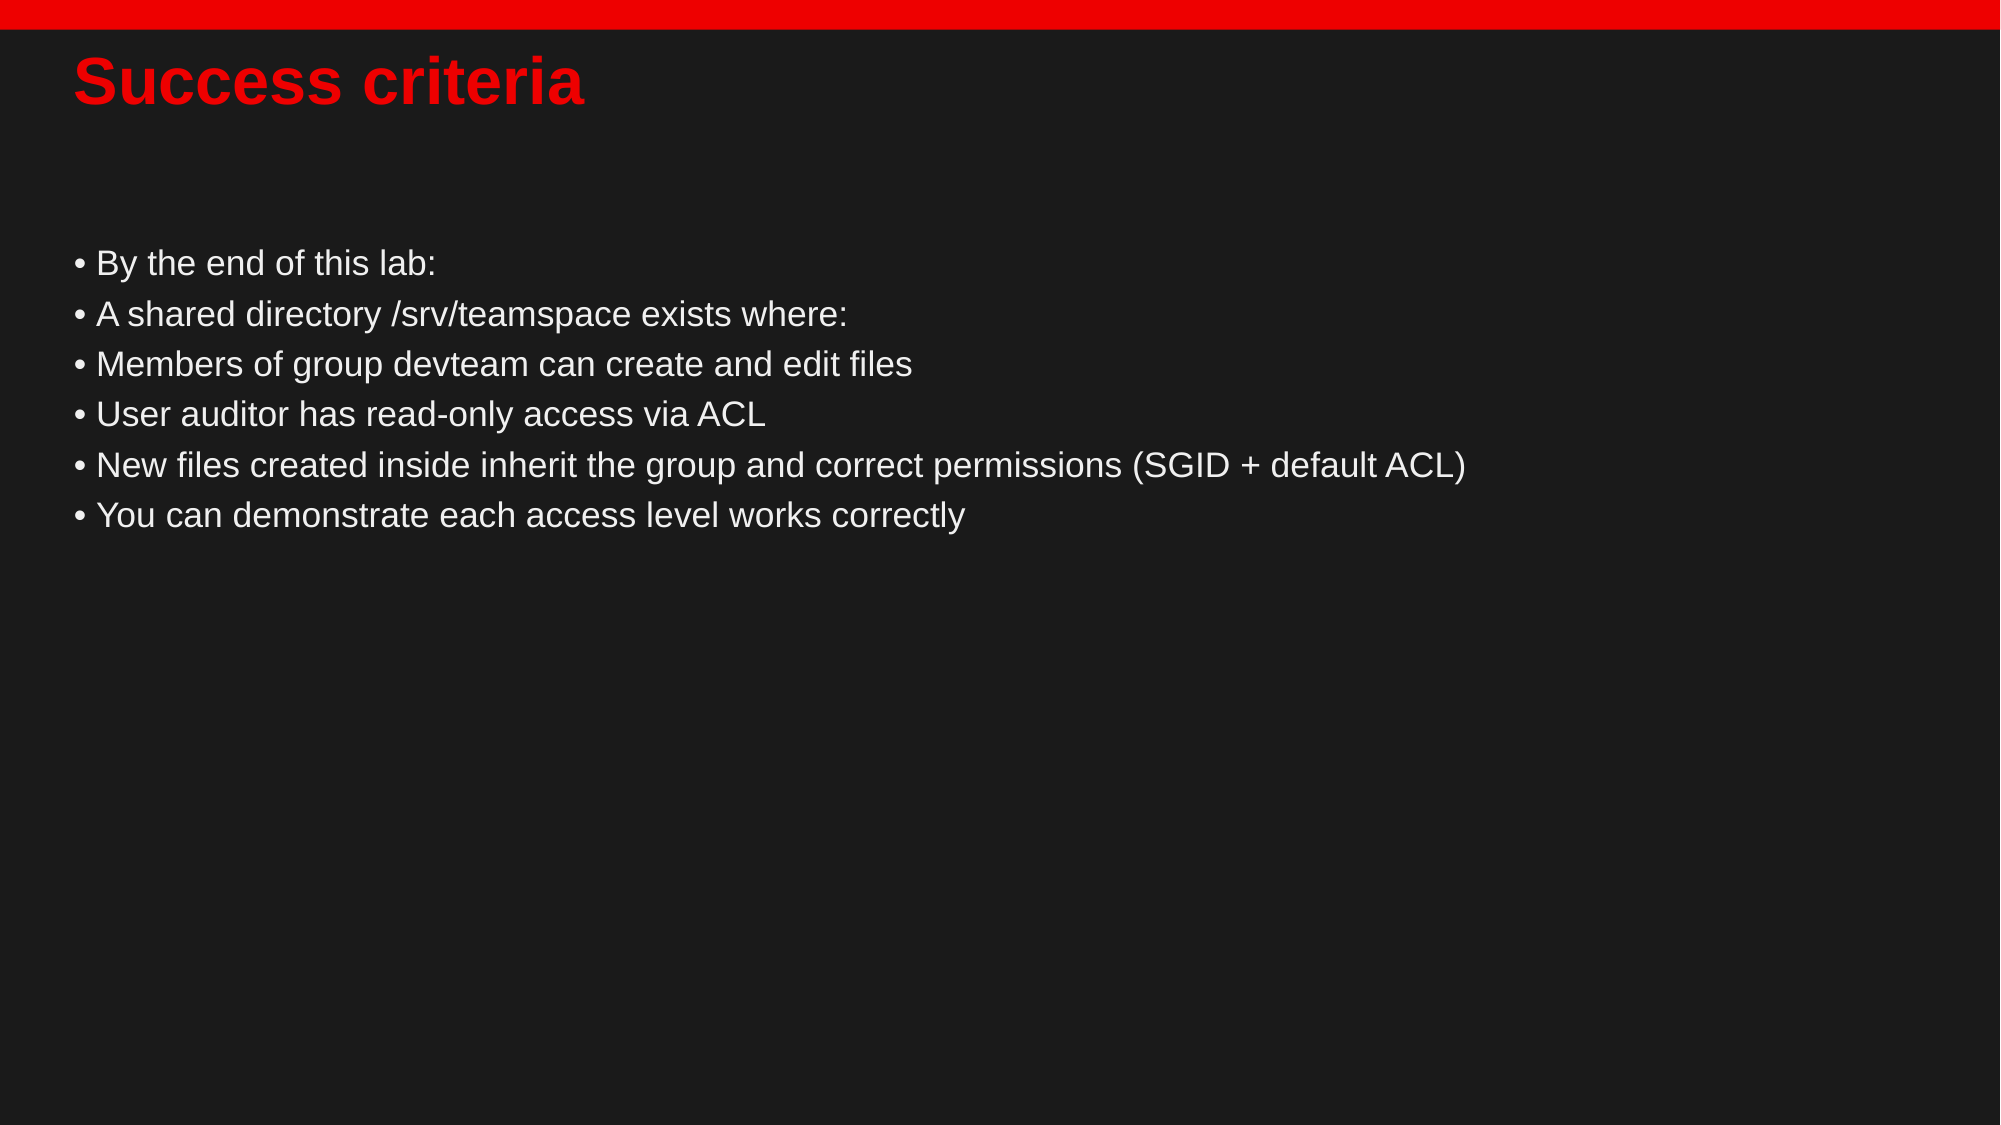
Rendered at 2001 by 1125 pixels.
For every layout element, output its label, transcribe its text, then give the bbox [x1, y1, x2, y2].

text_box • By the end of this lab: • A shared directory /srv/teamspace exists where: • Members of group devteam can create and edit files • User auditor has read-only access via ACL • New files created inside inherit the group and correct permissions (SGID + default ACL) • You can demonstrate each access level works correctly [59, 236, 1942, 1037]
text_box [0, 0, 2001, 30]
text_box Success criteria [59, 36, 1942, 208]
